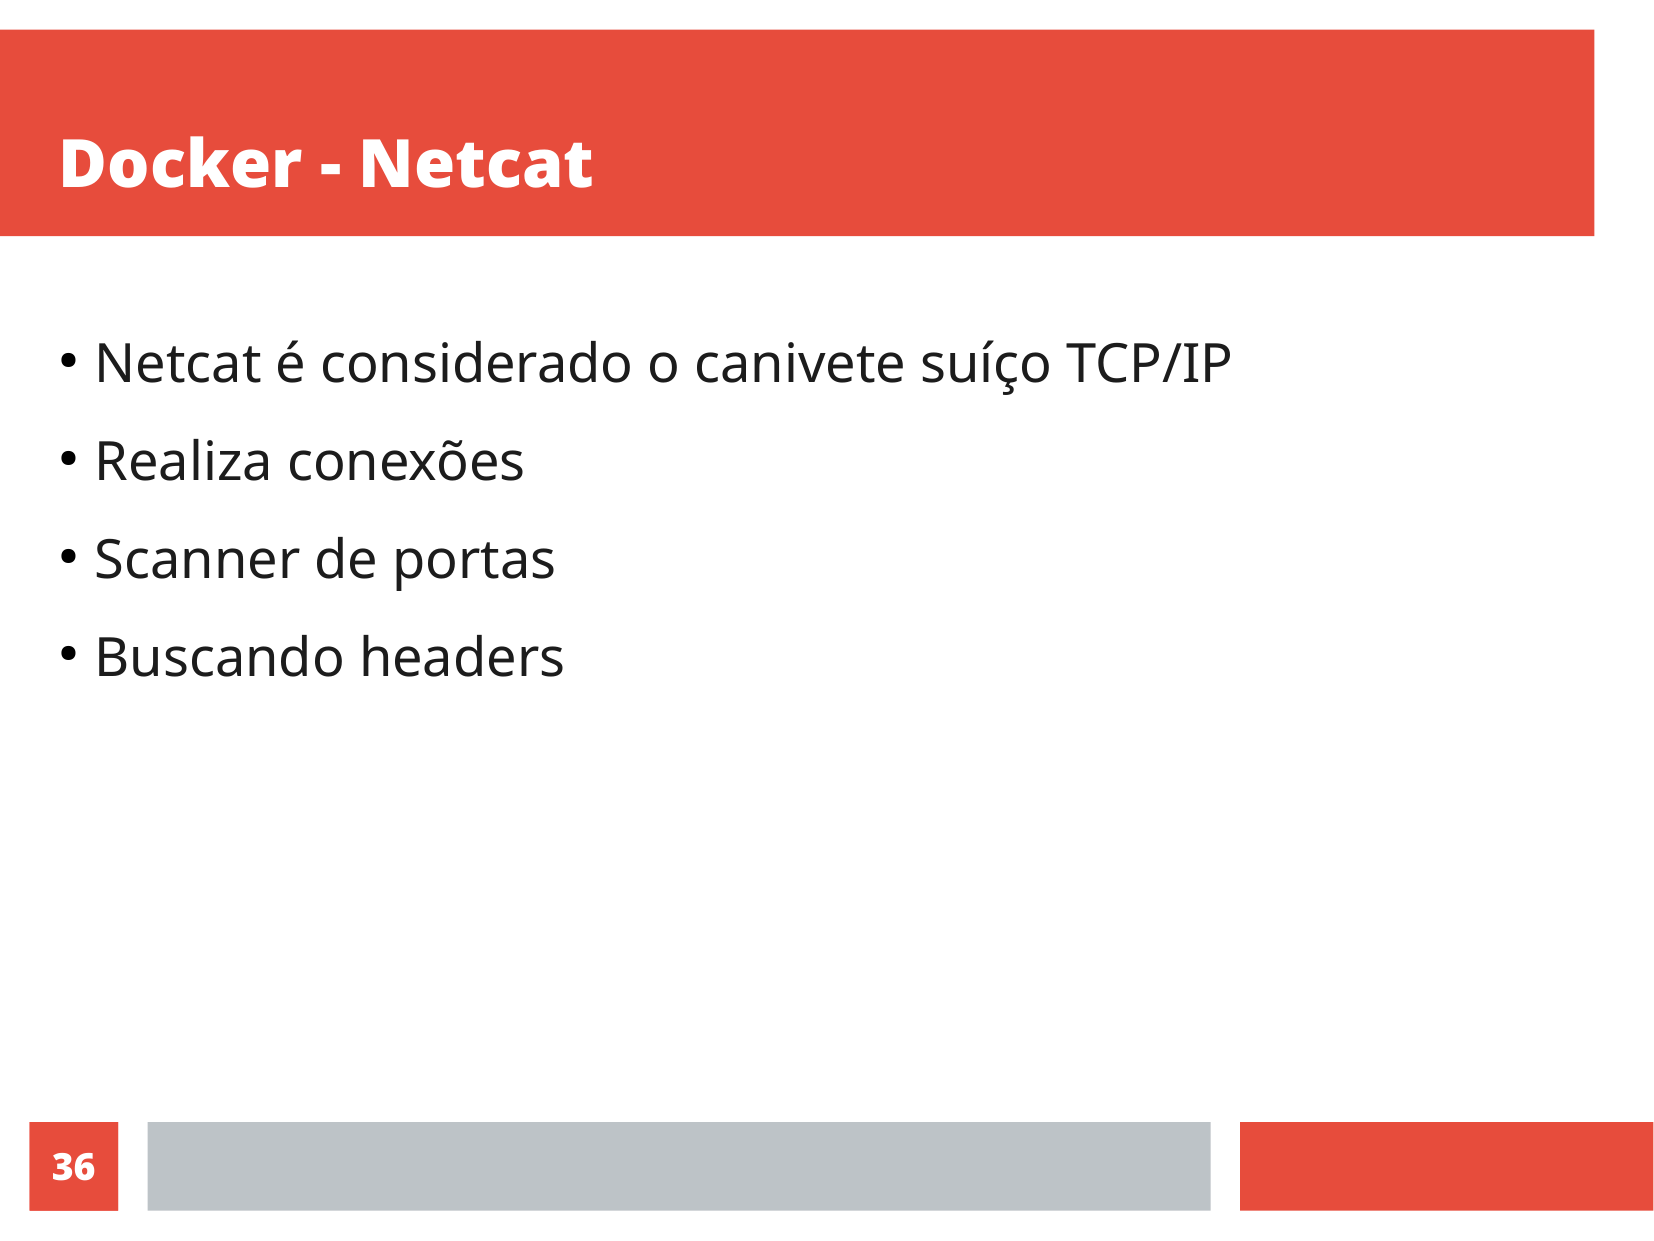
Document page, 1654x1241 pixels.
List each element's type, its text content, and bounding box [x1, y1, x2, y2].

title Docker - Netcat [59, 59, 1595, 207]
list Netcat é considerado o canivete suíço TCP/IP Realiza conexões Scanner de portas Buscando headers [59, 324, 1565, 1093]
